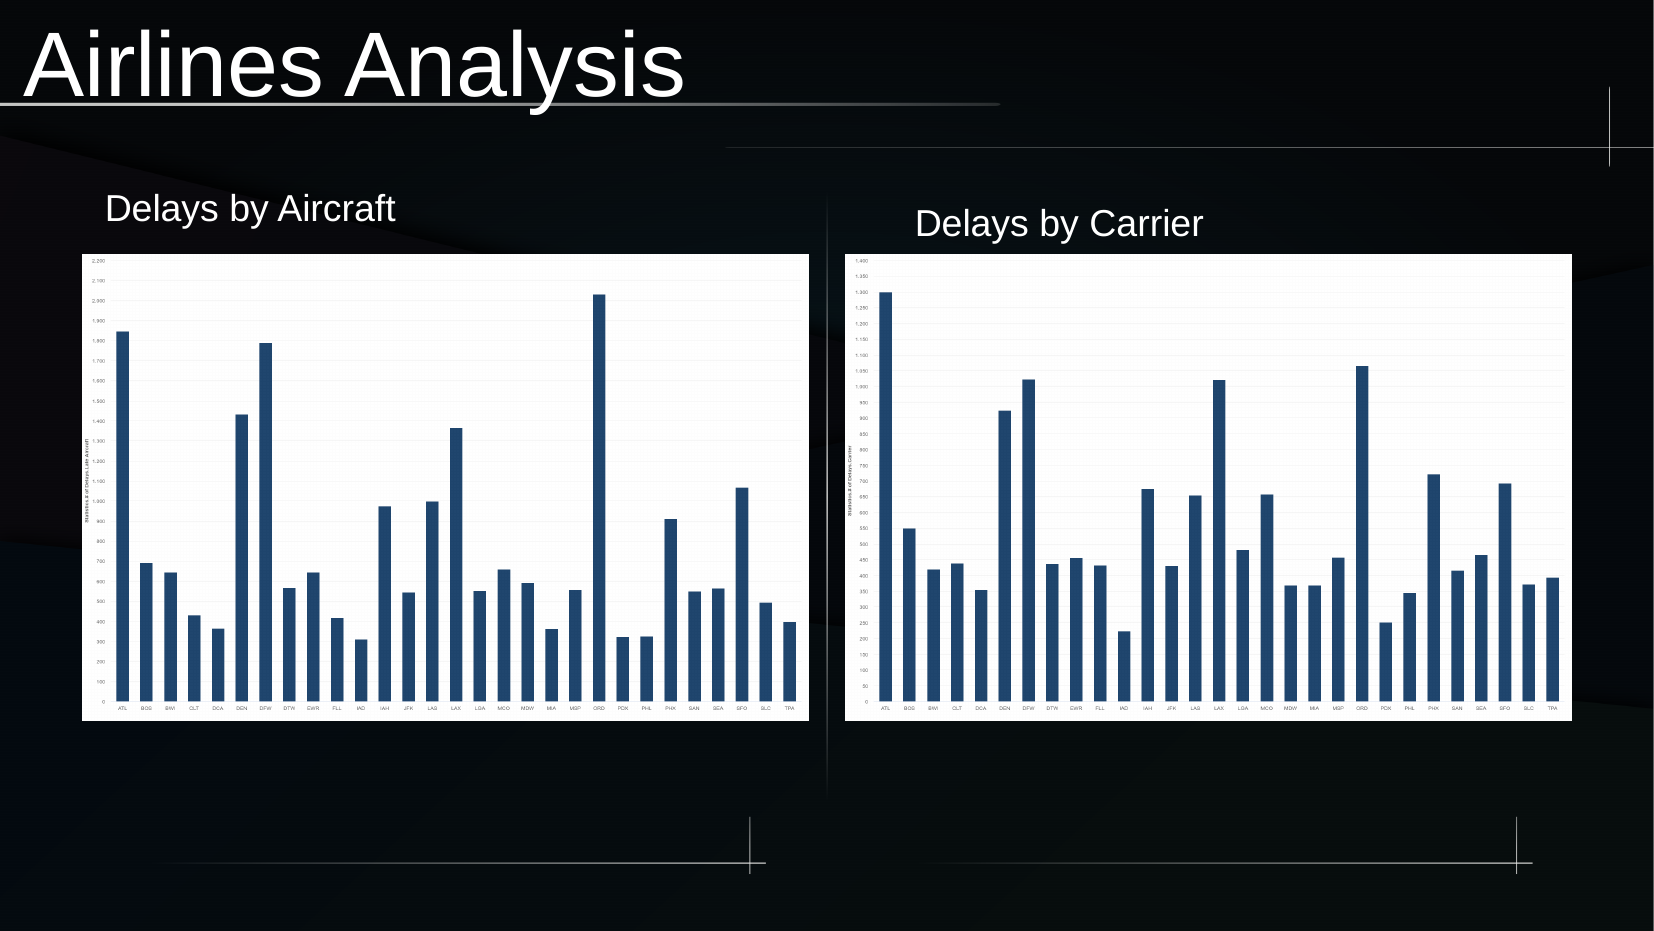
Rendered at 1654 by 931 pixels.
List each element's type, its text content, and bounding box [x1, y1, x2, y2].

title Airlines Analysis [23, 11, 1589, 119]
text_box Delays by Carrier [900, 195, 1486, 252]
text_box Delays by Aircraft [90, 180, 781, 237]
picture [0, 0, 1654, 931]
